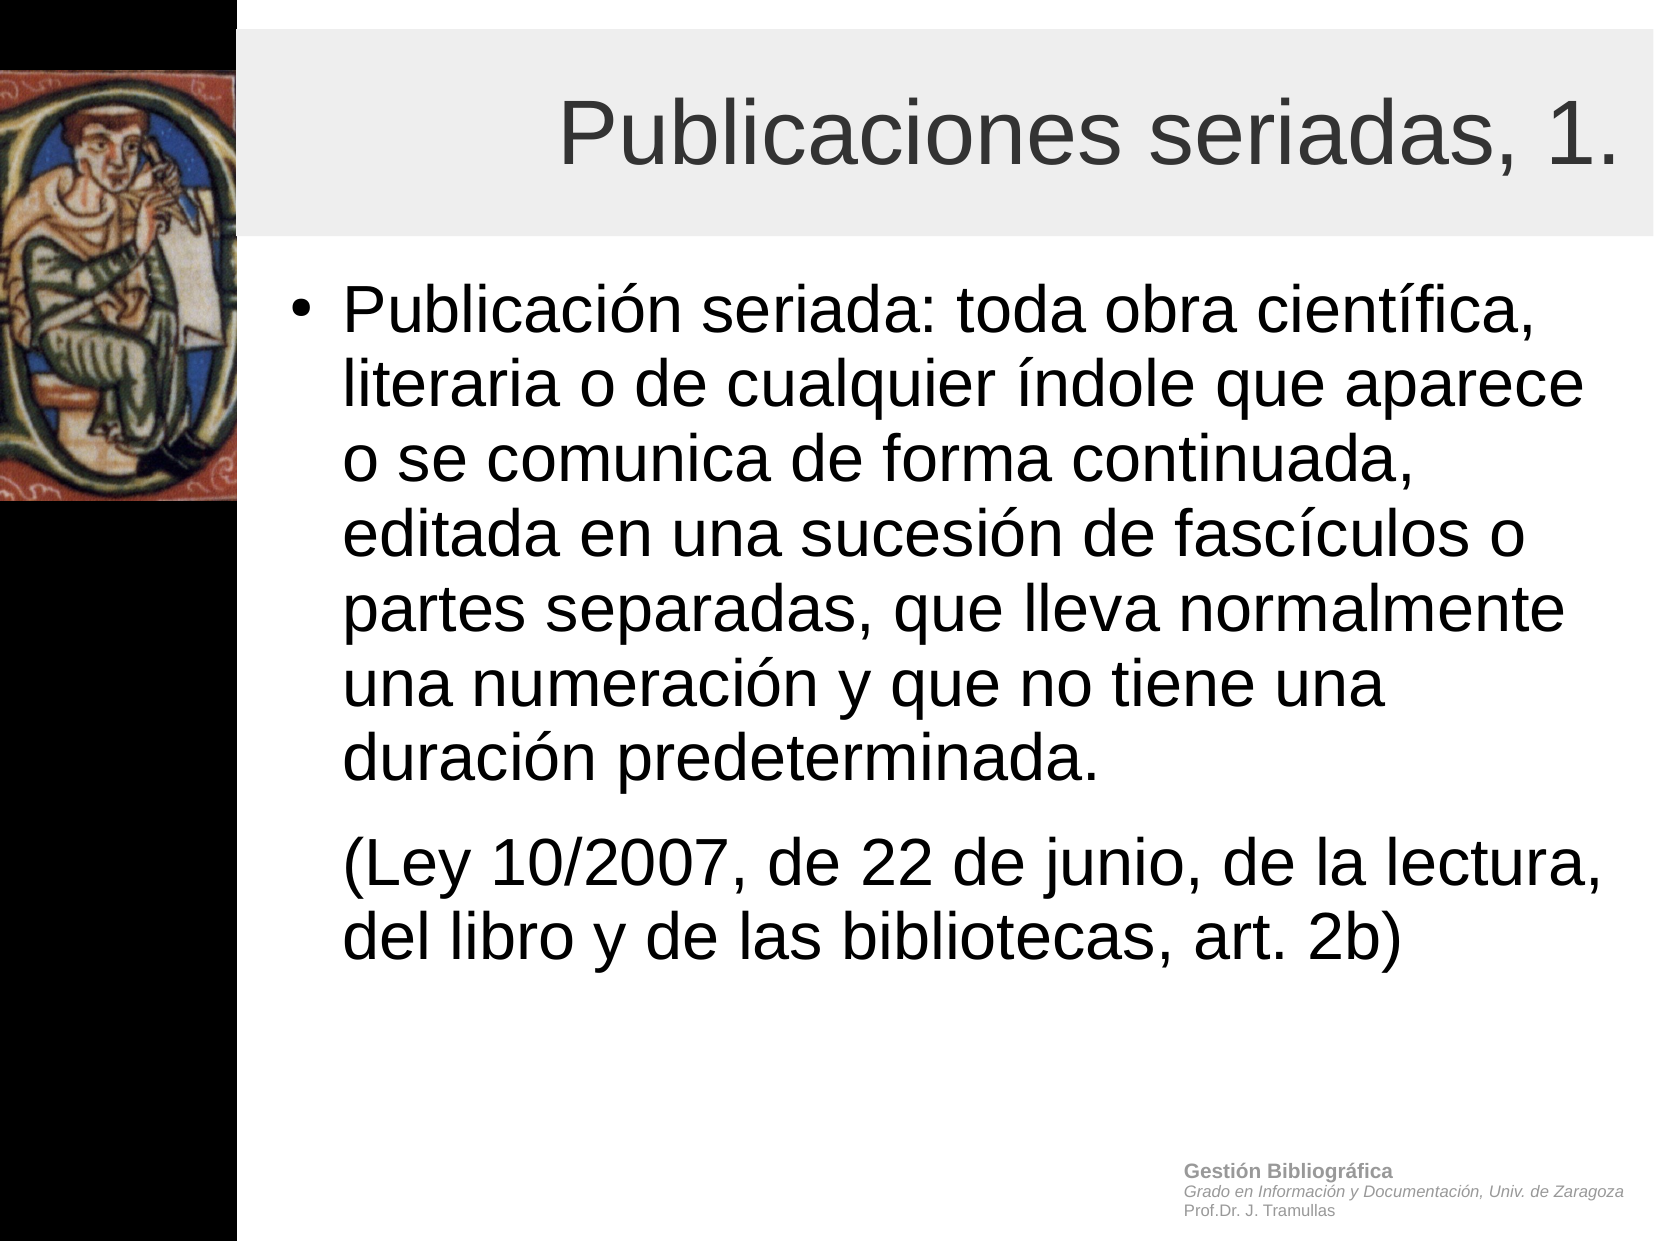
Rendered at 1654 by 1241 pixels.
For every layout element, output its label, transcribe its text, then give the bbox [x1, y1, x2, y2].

title Publicaciones seriadas, 1. [236, 29, 1654, 237]
list Publicación seriada: toda obra científica, literaria o de cualquier índole que aparece o se comunica de forma continuada, editada en una sucesión de fascículos o partes separadas, que lleva normalmente una numeración y que no tiene una duración predeterminada. (Ley 10/2007, de 22 de junio, de la lectura, del libro y de las bibliotecas, art. 2b) [271, 271, 1619, 1134]
picture [0, 70, 237, 501]
